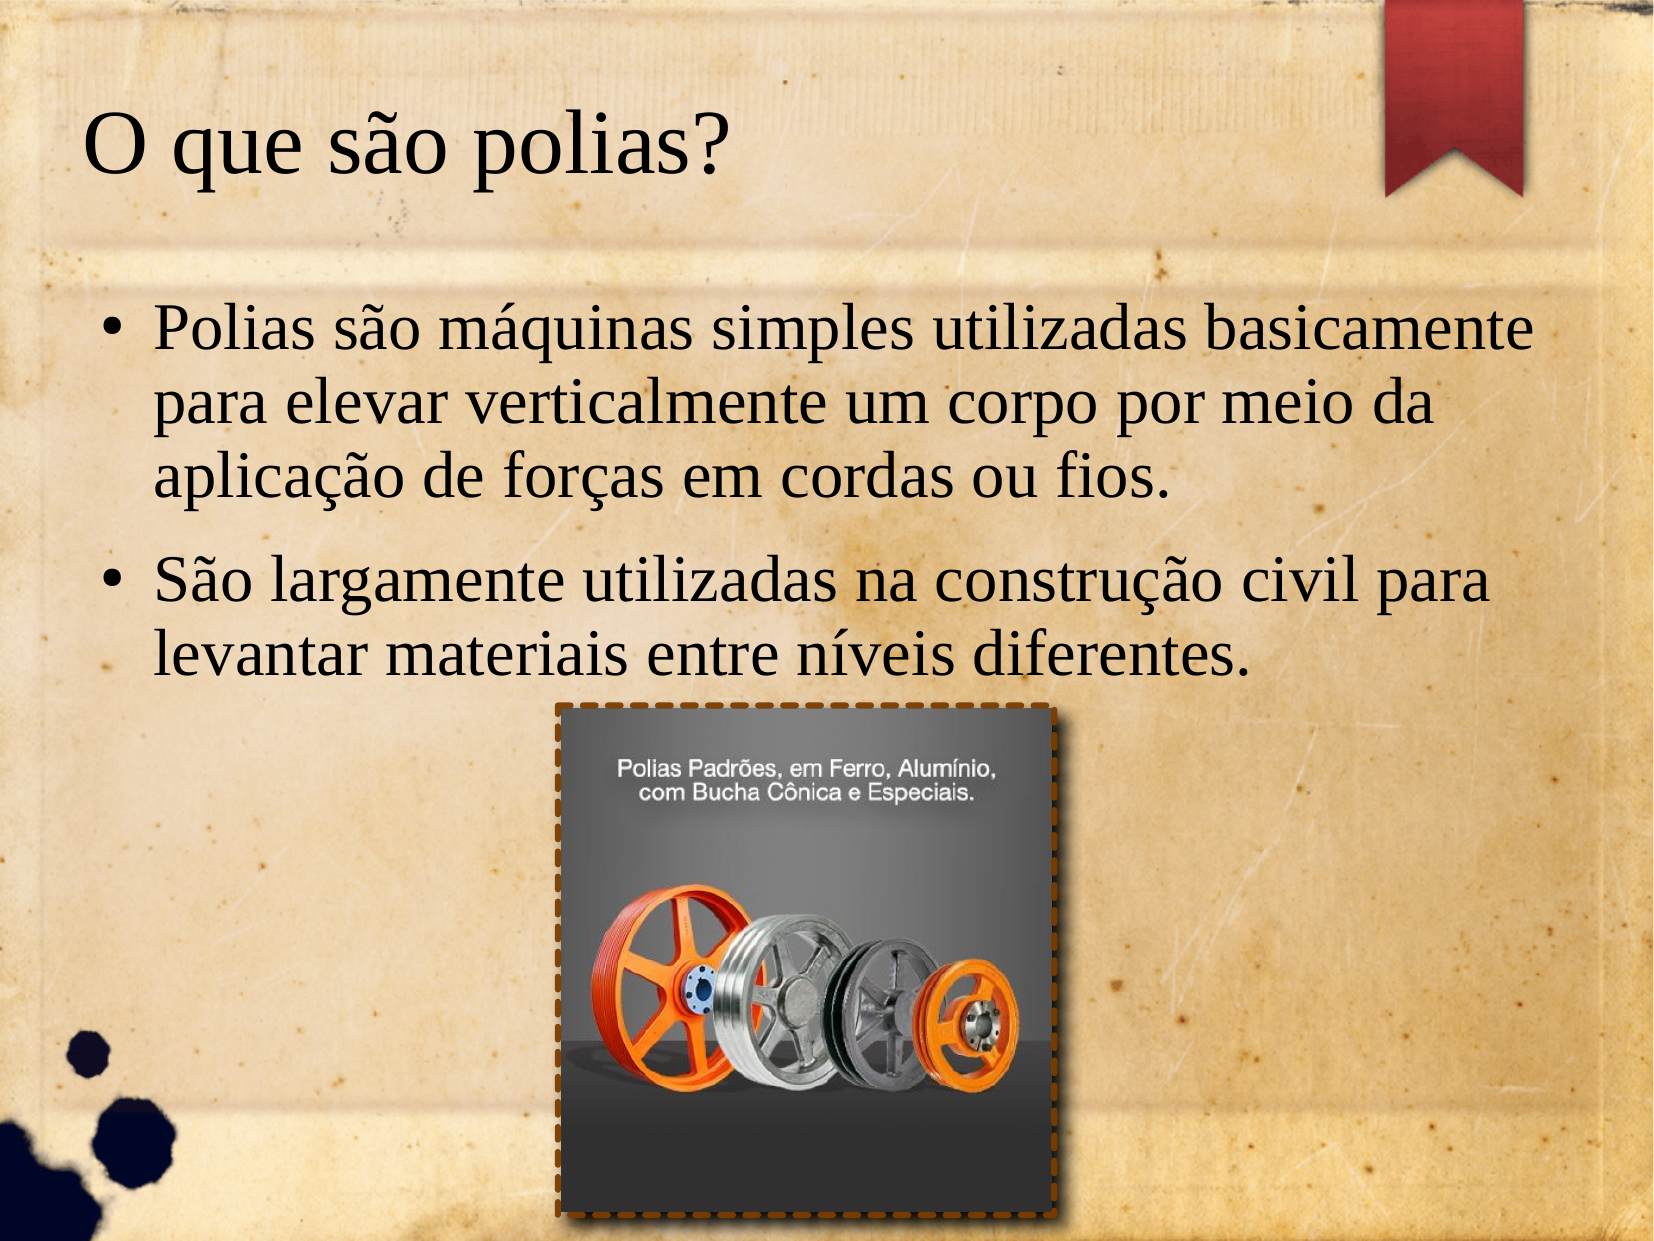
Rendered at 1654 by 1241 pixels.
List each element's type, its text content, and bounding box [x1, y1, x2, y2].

picture [0, 0, 1654, 1241]
title O que são polias? [82, 49, 1347, 237]
list Polias são máquinas simples utilizadas basicamente para elevar verticalmente um corpo por meio da aplicação de forças em cordas ou fios. São largamente utilizadas na construção civil para levantar materiais entre níveis diferentes. [82, 290, 1538, 1010]
